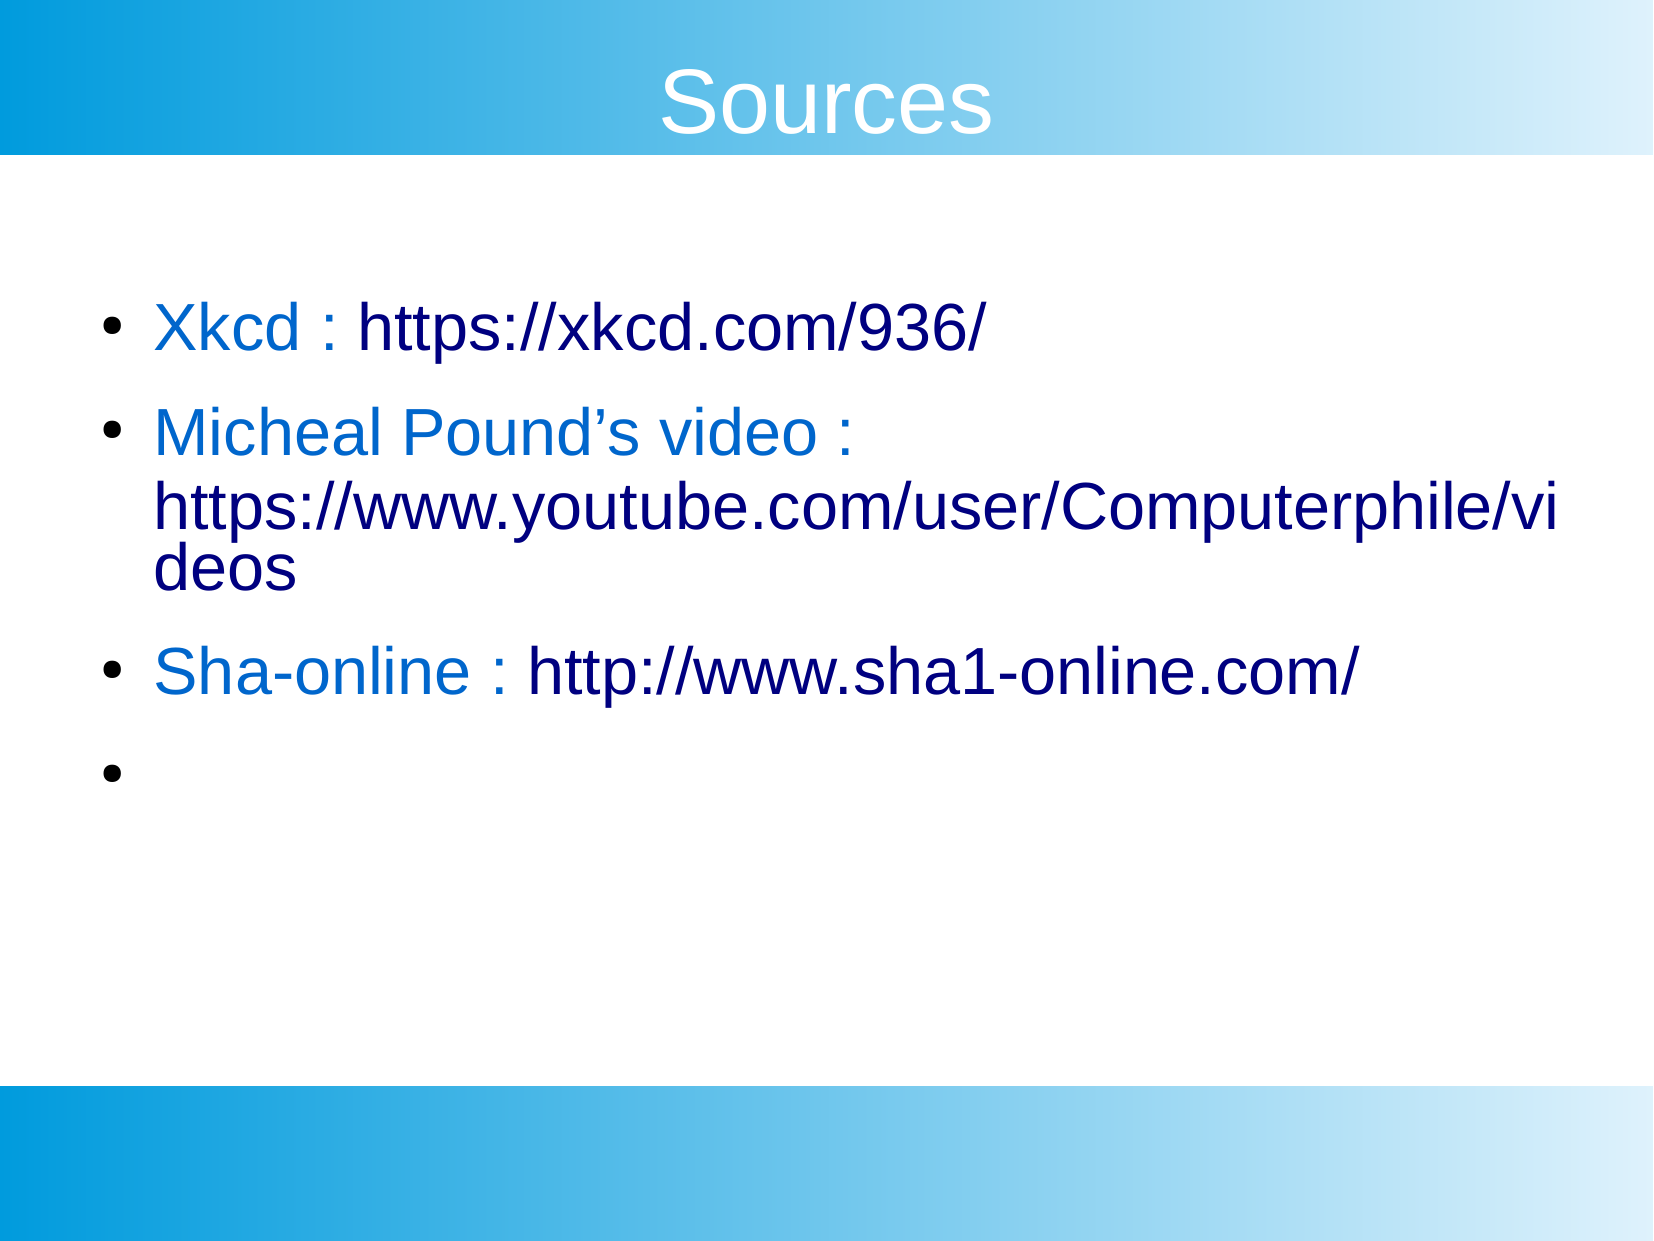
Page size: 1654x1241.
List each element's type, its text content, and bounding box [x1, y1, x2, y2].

title Sources [82, 49, 1571, 155]
list Xkcd : https://xkcd.com/936/ Micheal Pound’s video : https://www.youtube.com/user/Computerphile/videos Sha-online : http://www.sha1-online.com/ [82, 290, 1571, 1010]
